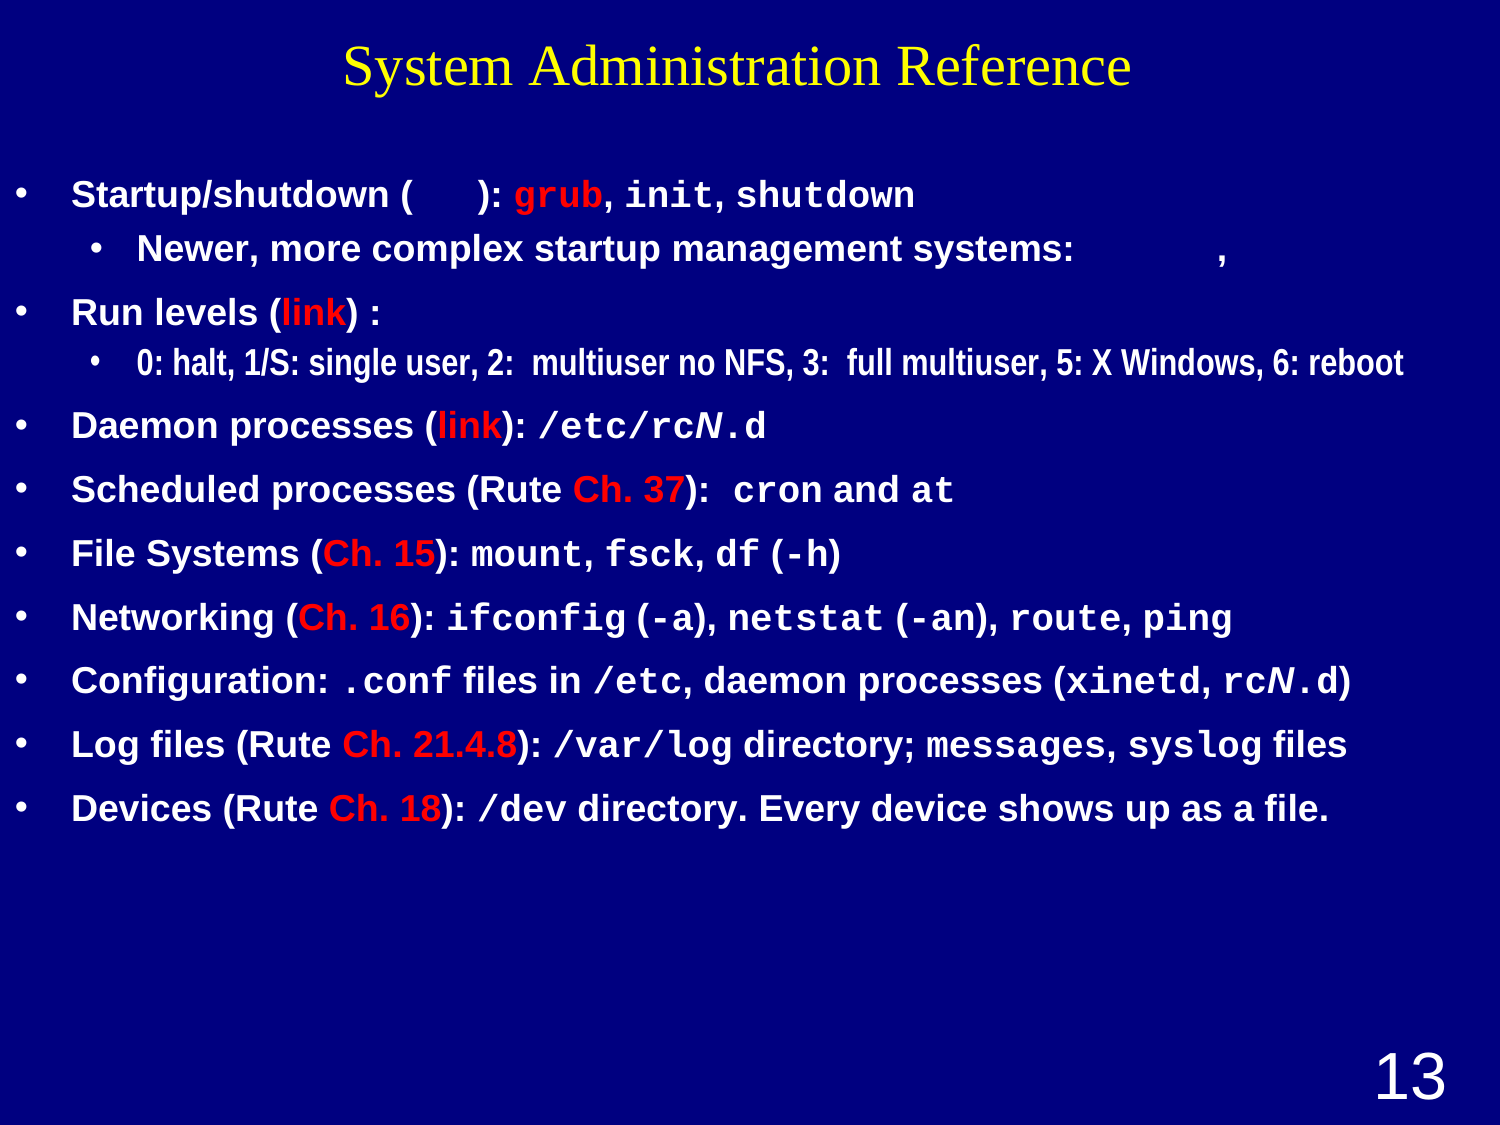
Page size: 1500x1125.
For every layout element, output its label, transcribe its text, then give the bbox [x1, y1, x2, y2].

list Startup/shutdown (link): grub, init, shutdown Newer, more complex startup management systems: Upstart, systemd Run levels (link) : 0: halt, 1/S: single user, 2: multiuser no NFS, 3: full multiuser, 5: X Windows, 6: reboot Daemon processes (link): /etc/rcN.d Scheduled processes (Rute Ch. 37): cron and at File Systems (Ch. 15): mount, fsck, df (-h) Networking (Ch. 16): ifconfig (-a), netstat (-an), route, ping Configuration: .conf files in /etc, daemon processes (xinetd, rcN.d) Log files (Rute Ch. 21.4.8): /var/log directory; messages, syslog files Devices (Rute Ch. 18): /dev directory. Every device shows up as a file. [0, 162, 1500, 1013]
title System Administration Reference [99, 19, 1375, 106]
